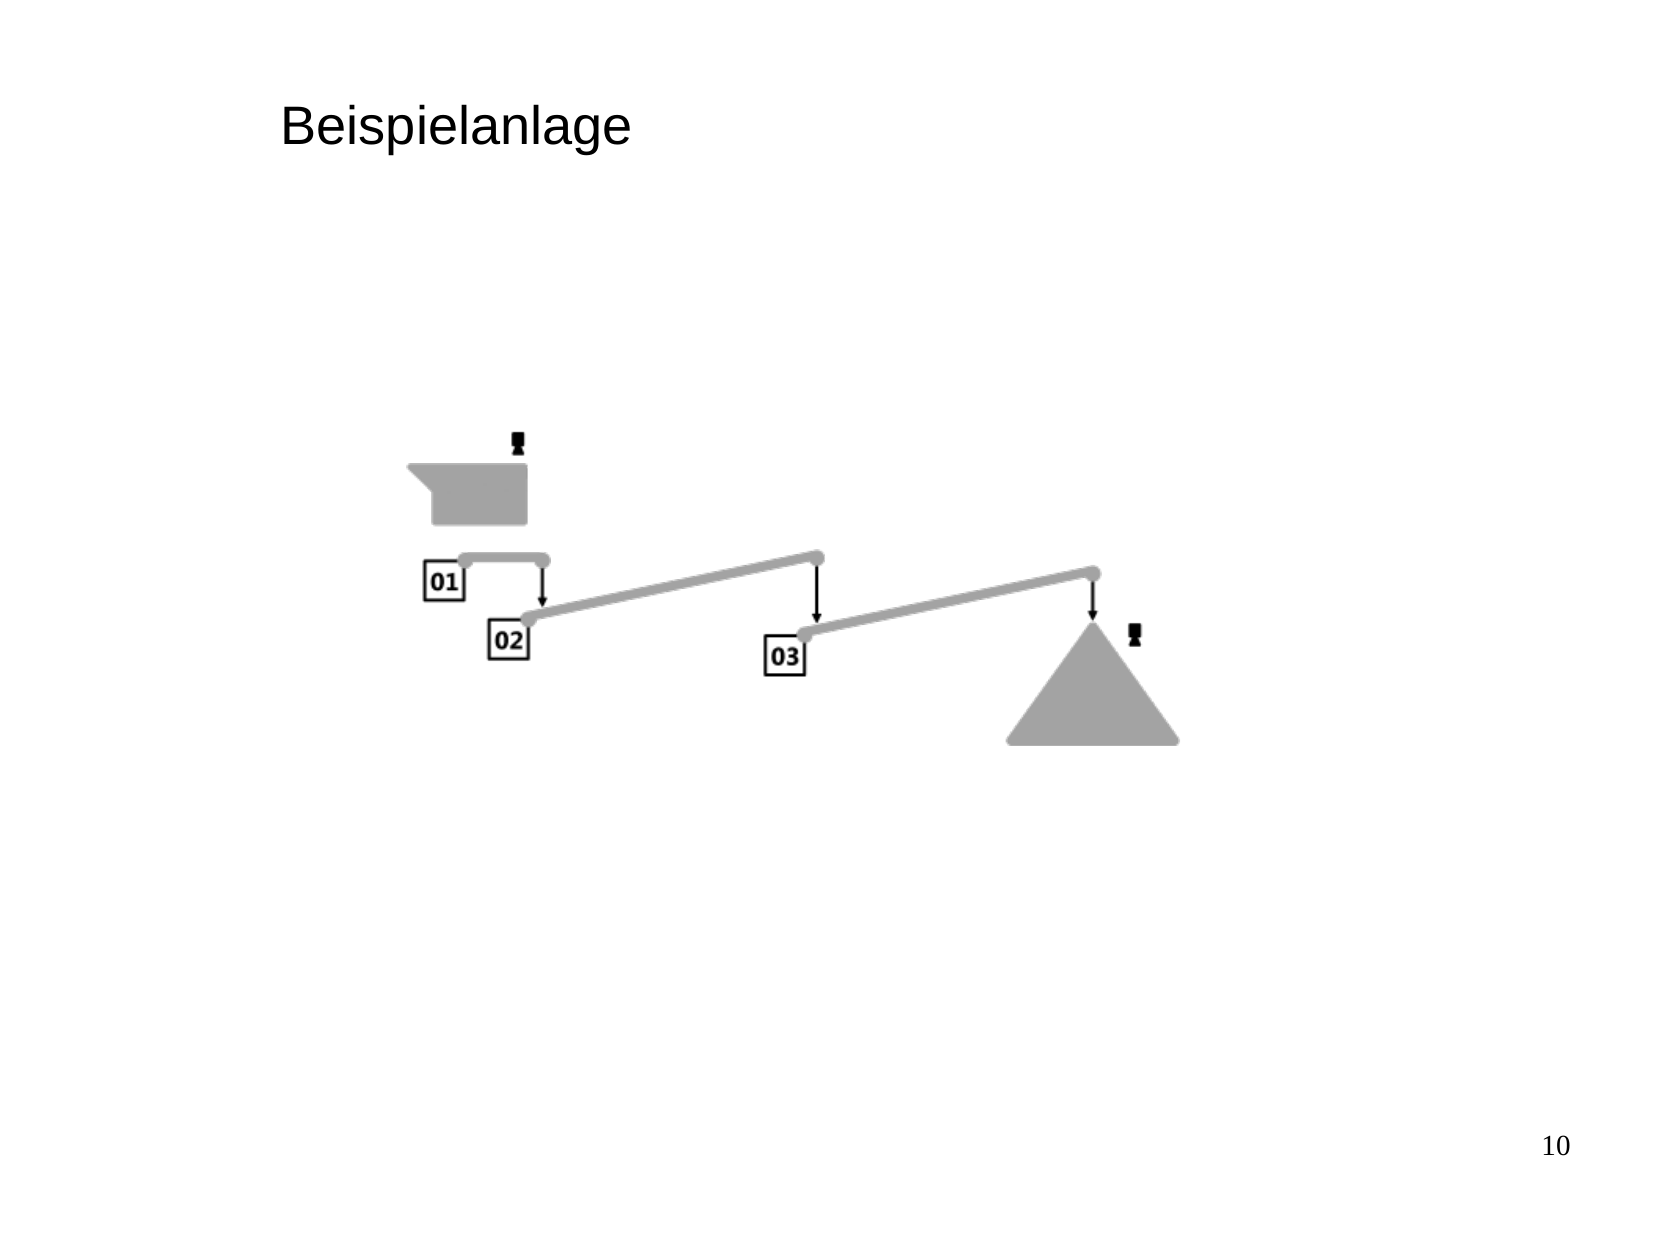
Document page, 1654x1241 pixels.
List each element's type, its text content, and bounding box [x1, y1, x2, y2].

text_box Beispielanlage [265, 88, 975, 284]
picture [324, 354, 1263, 824]
